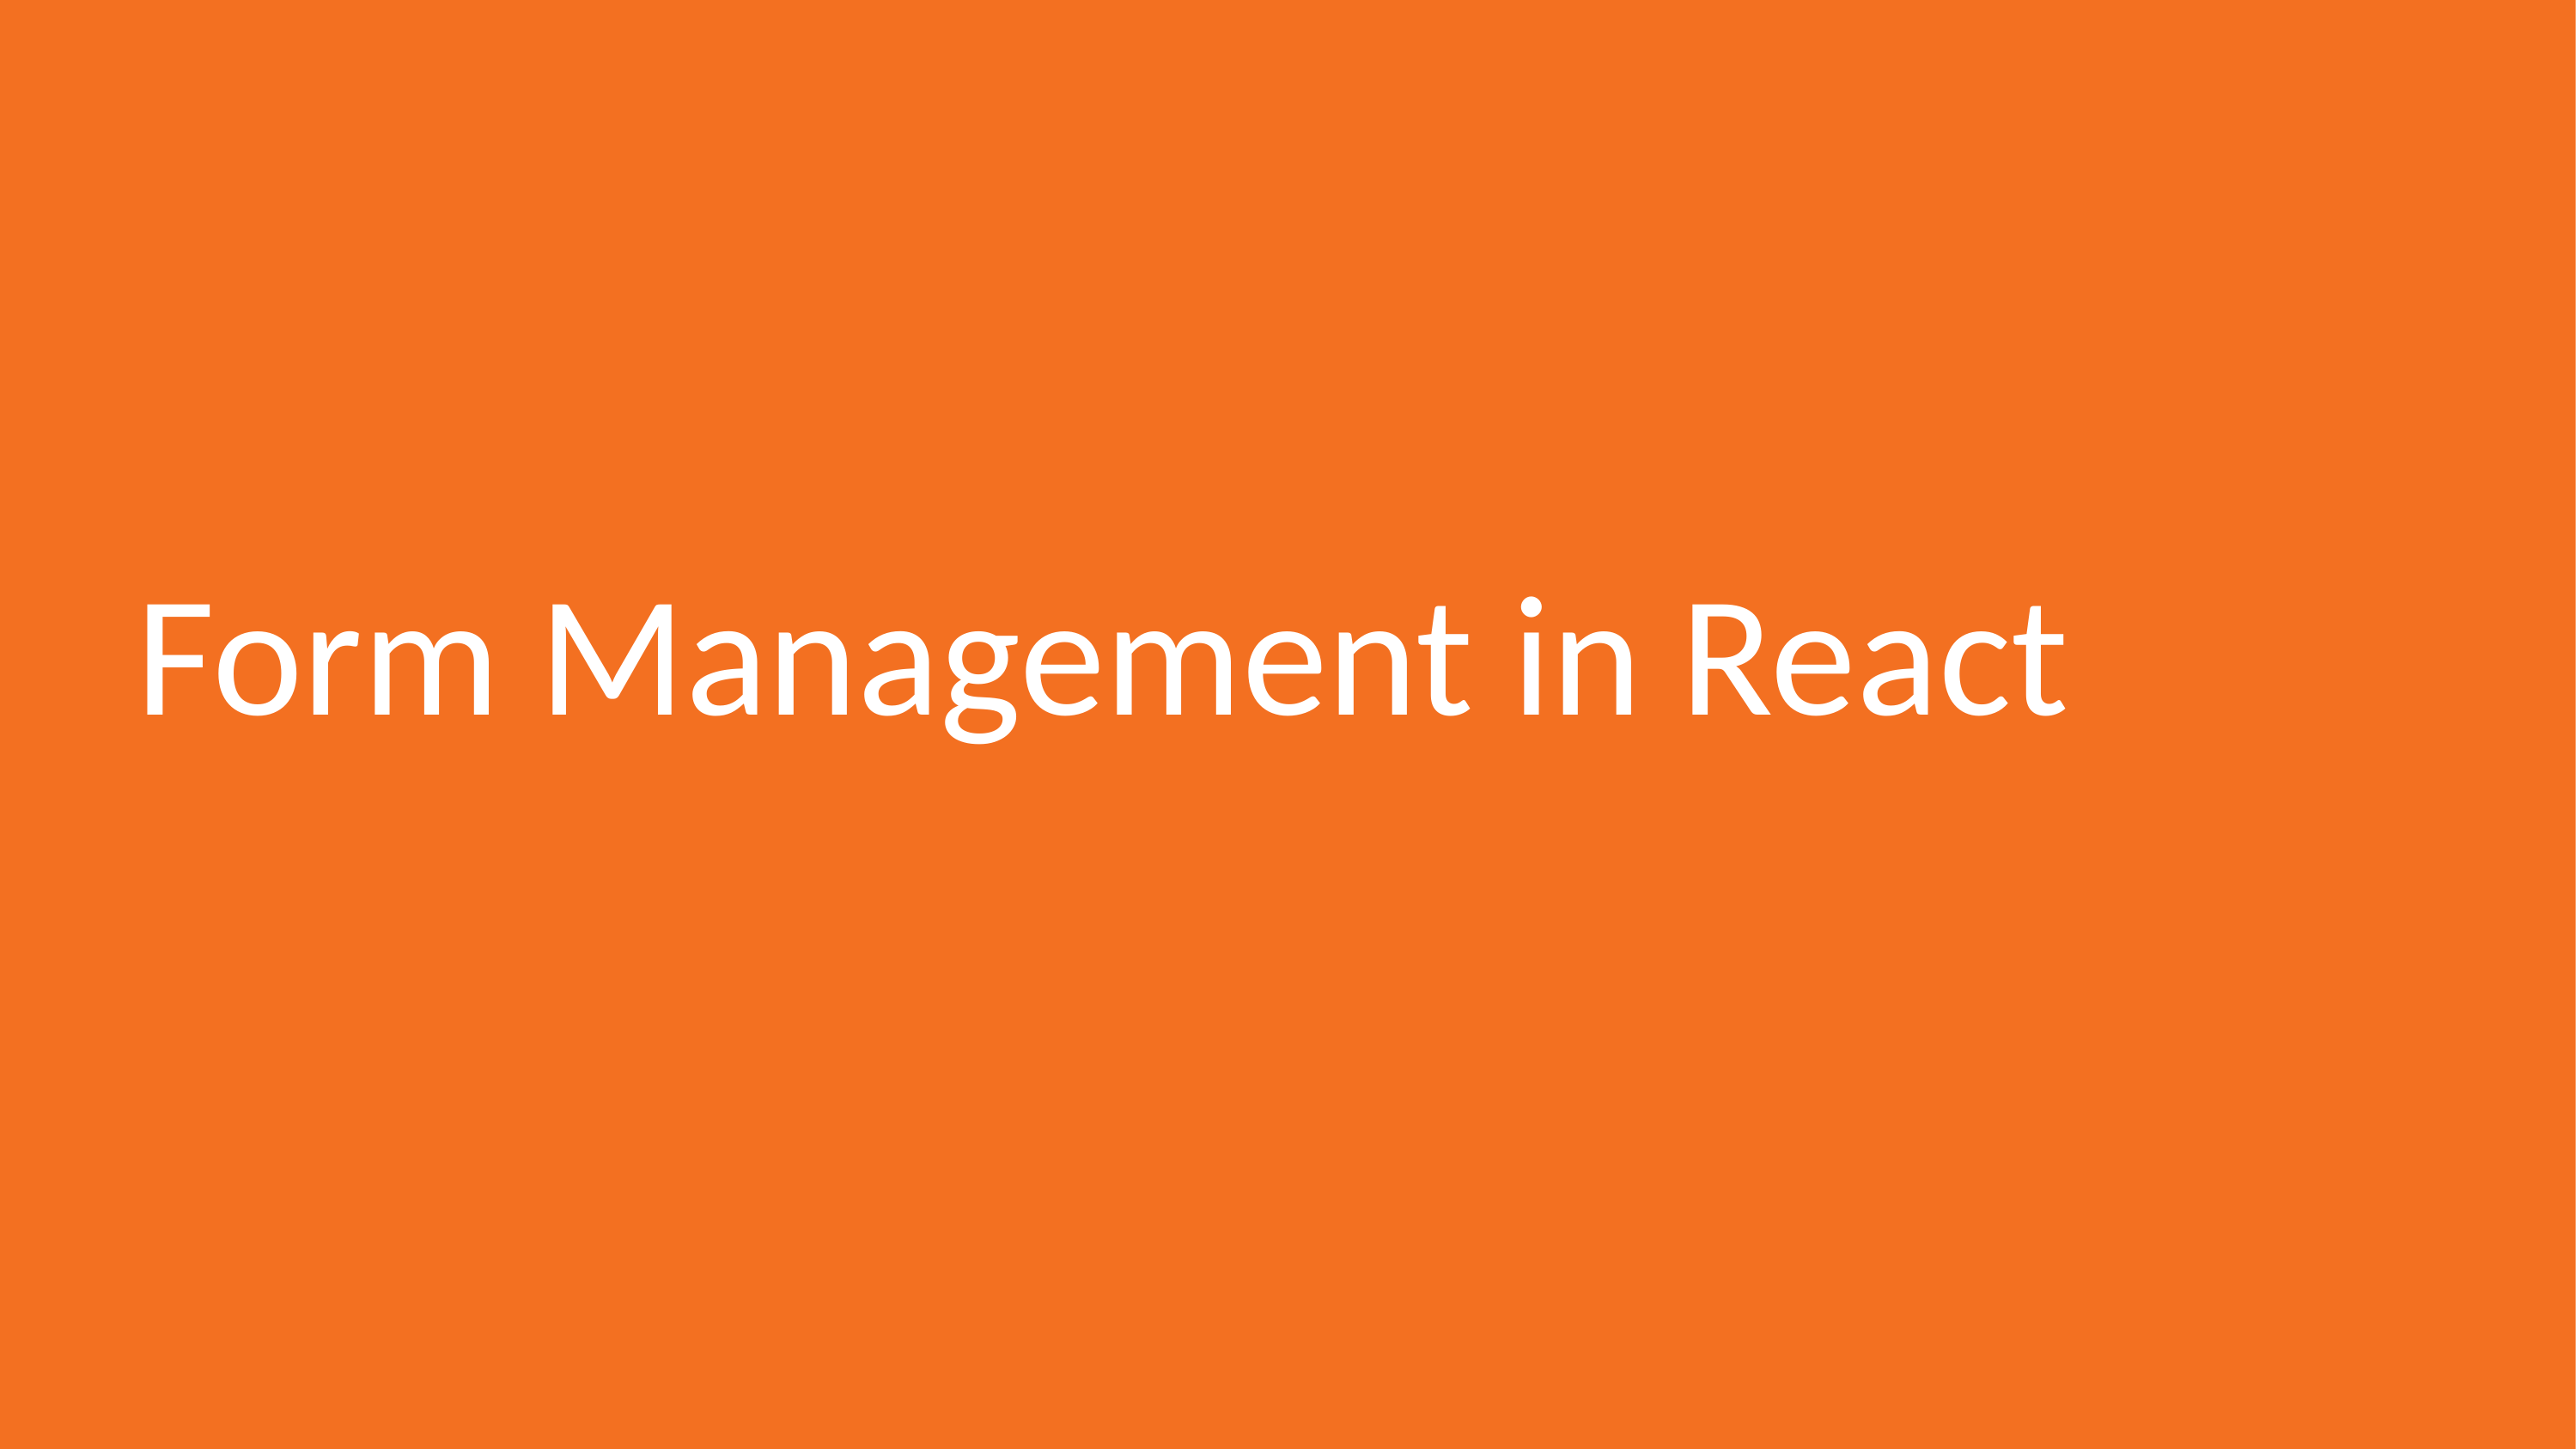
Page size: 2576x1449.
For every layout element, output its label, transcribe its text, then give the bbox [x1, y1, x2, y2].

title Form Management in React [110, 512, 2427, 776]
